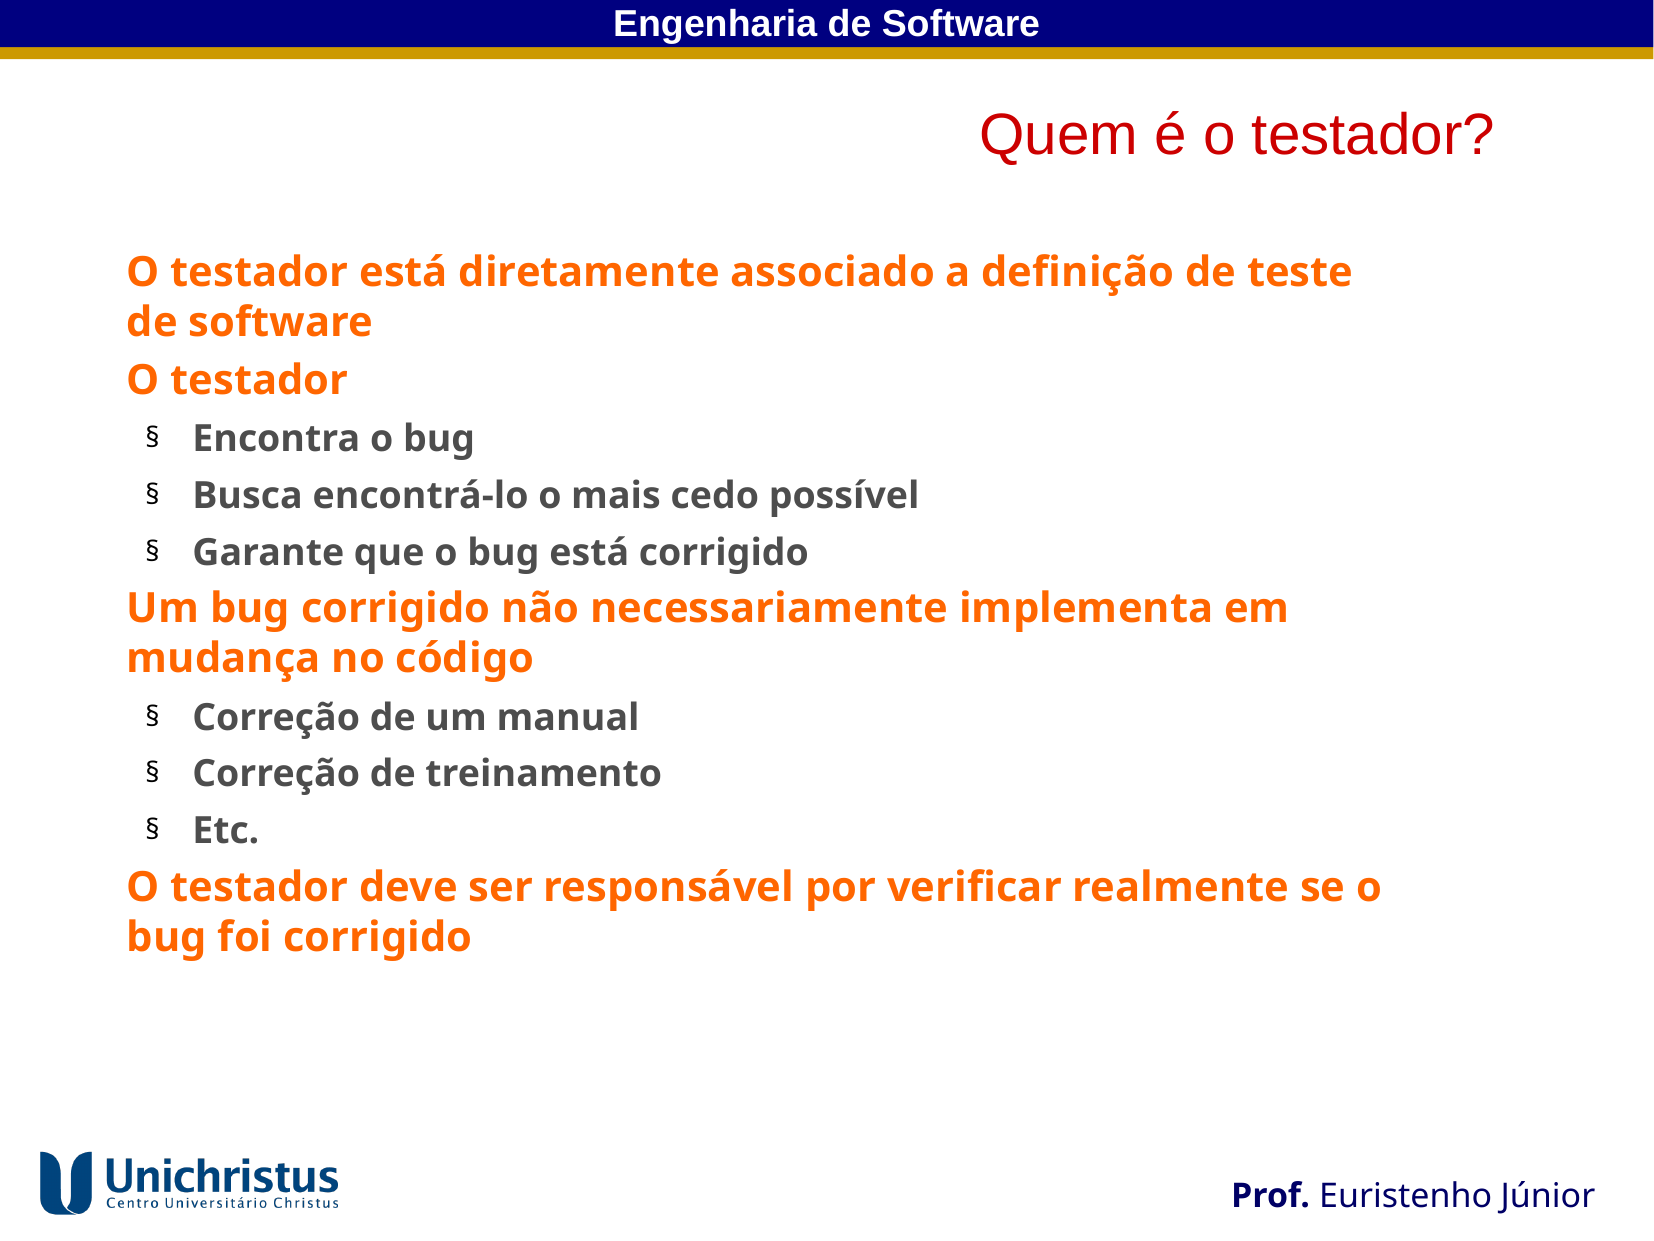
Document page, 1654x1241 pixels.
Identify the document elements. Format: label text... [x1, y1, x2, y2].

text_box O testador está diretamente associado a definição de teste de software O testador Encontra o bug Busca encontrá-lo o mais cedo possível Garante que o bug está corrigido Um bug corrigido não necessariamente implementa em mudança no código Correção de um manual Correção de treinamento Etc. O testador deve ser responsável por verificar realmente se o bug foi corrigido [55, 236, 1406, 957]
picture [35, 1148, 343, 1217]
text_box Engenharia de Software [0, 0, 1654, 48]
text_box Prof. Euristenho Júnior [1216, 1163, 1654, 1224]
text_box Quem é o testador? [964, 94, 1654, 201]
text_box [0, 48, 1654, 60]
